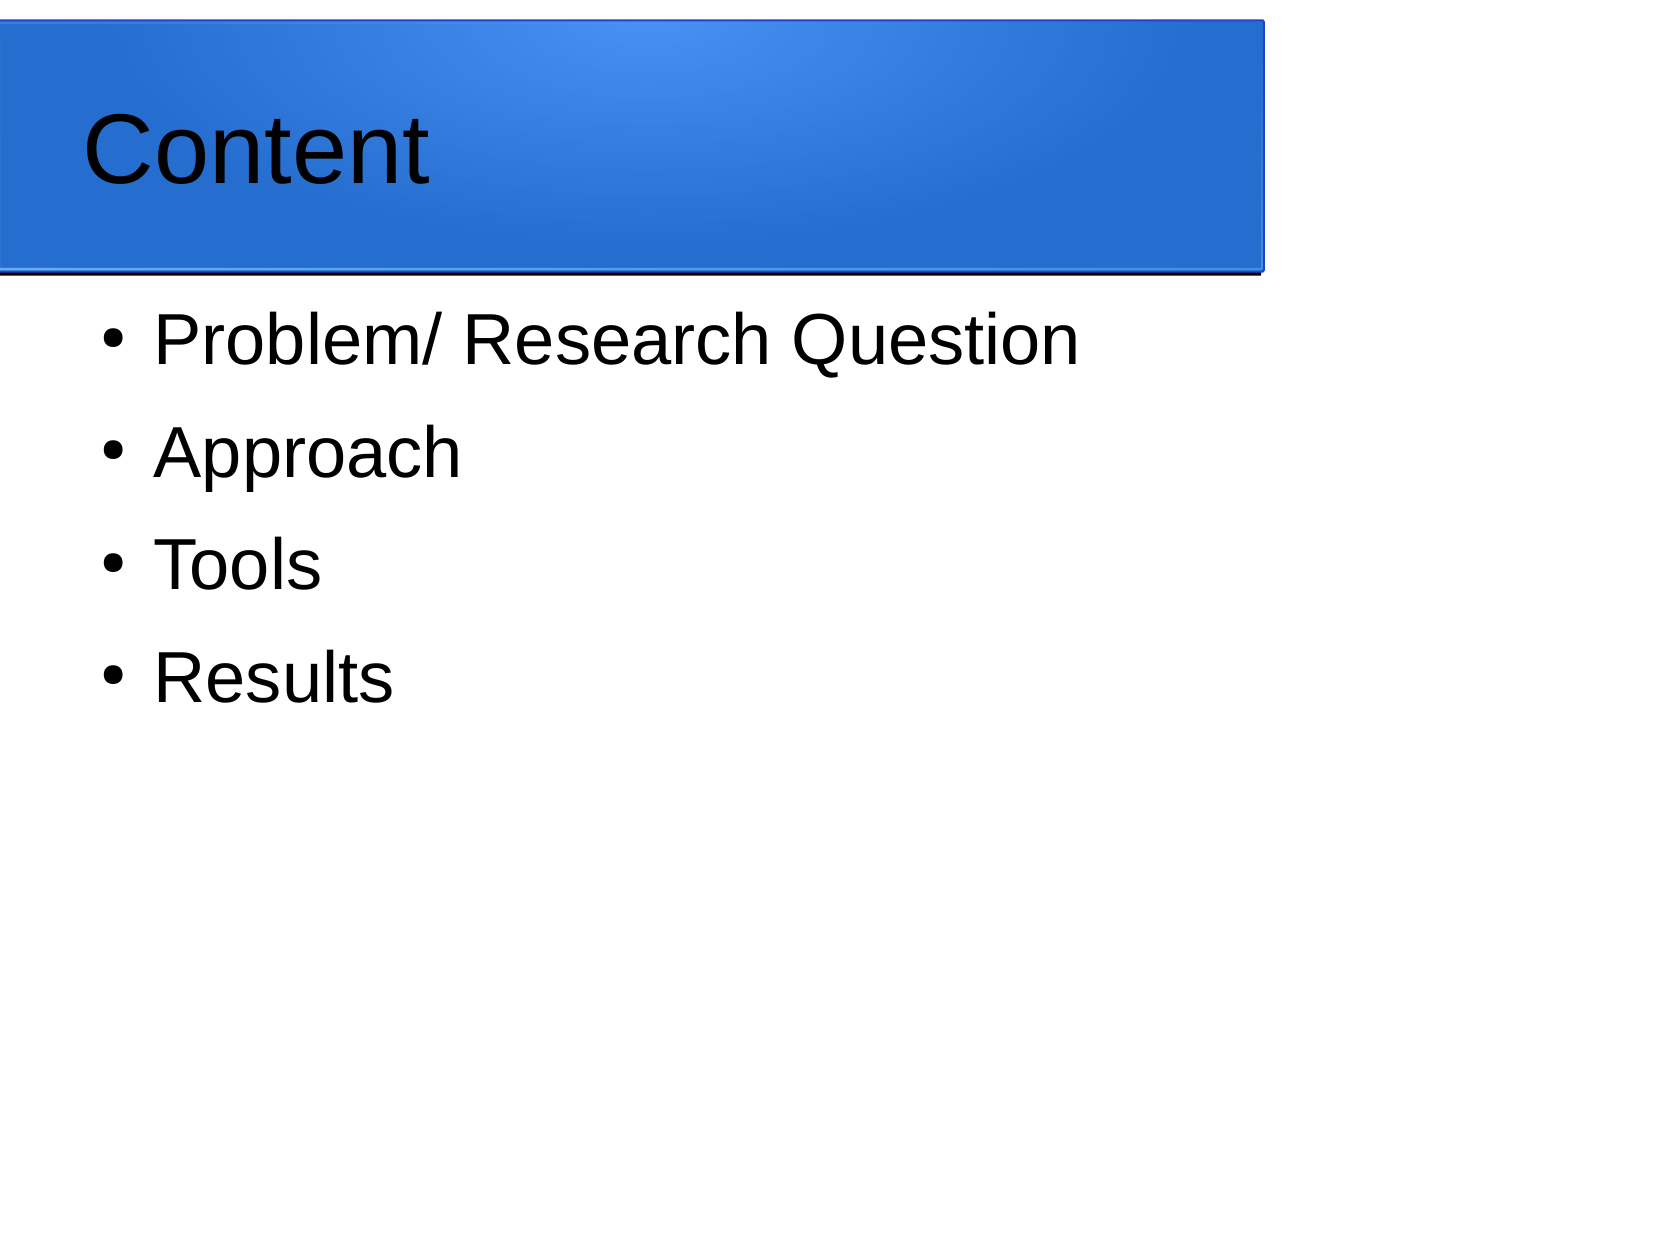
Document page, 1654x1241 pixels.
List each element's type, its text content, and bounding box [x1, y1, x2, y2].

list Problem/ Research Question Approach Tools Results [82, 299, 1571, 1019]
title Content [82, 47, 1235, 252]
